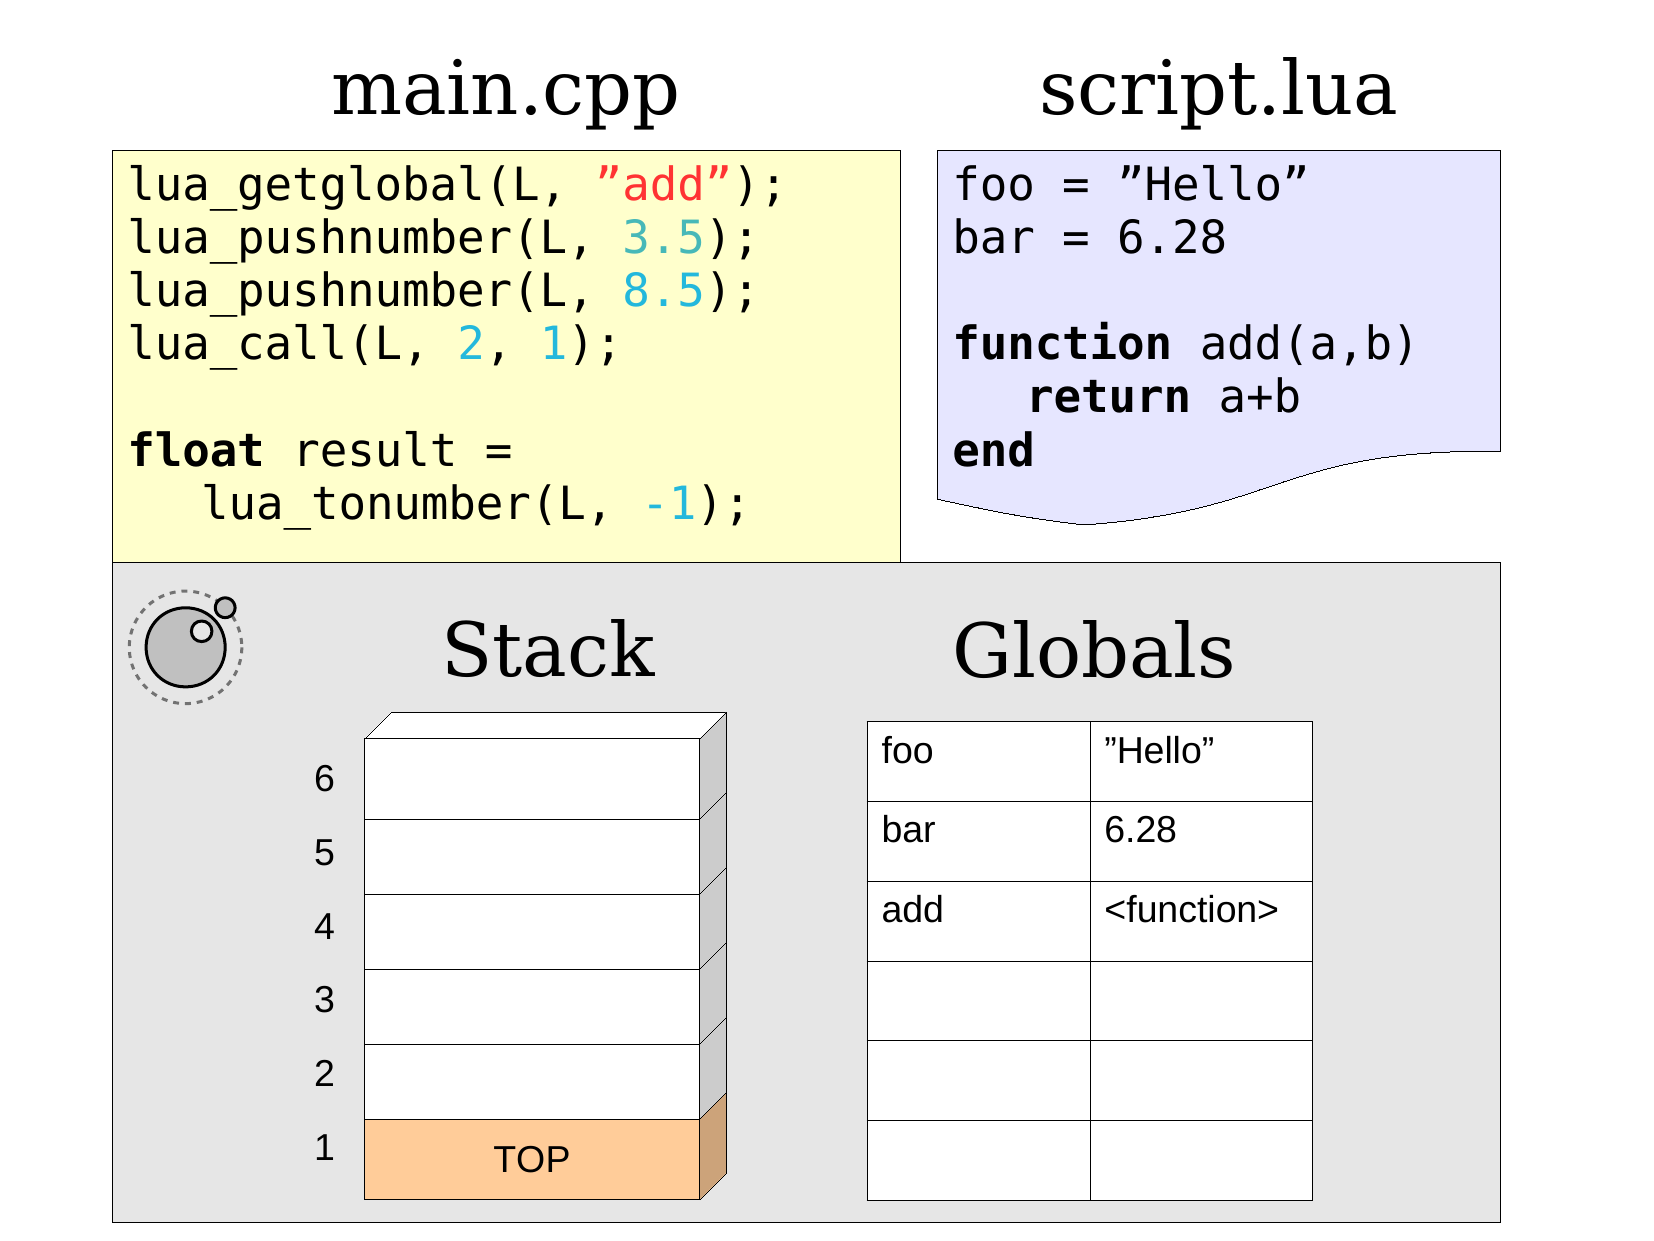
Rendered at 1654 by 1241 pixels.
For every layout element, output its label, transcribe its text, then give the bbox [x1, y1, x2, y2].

table_header 6 [300, 751, 364, 824]
table_cell [727, 972, 787, 1045]
table_cell [727, 1046, 787, 1118]
text_box [112, 562, 1501, 1223]
table_cell 5 [300, 825, 364, 897]
table_cell 4 [300, 898, 364, 971]
table_header ”Hello” [1091, 722, 1312, 801]
table_header foo [868, 722, 1090, 801]
table_cell add [868, 882, 1090, 961]
text_box script.lua [937, 37, 1501, 140]
text_box foo = ”Hello” bar = 6.28 function add(a,b) return a+b end [937, 150, 1501, 525]
table_cell [1091, 962, 1312, 1040]
text_box Globals [937, 600, 1252, 713]
table_cell [709, 1119, 787, 1192]
table_cell [727, 825, 787, 897]
table_cell [868, 962, 1090, 1040]
text_box main.cpp [112, 37, 901, 140]
table_cell [868, 1041, 1090, 1120]
text_box TOP [364, 1120, 699, 1200]
text_box Stack [426, 599, 670, 702]
table_cell 1 [300, 1119, 364, 1192]
table_cell bar [868, 802, 1090, 881]
table_cell 2 [300, 1046, 364, 1118]
table_cell 6.28 [1091, 802, 1312, 881]
table_cell 3 [300, 972, 364, 1045]
table_header [727, 751, 787, 824]
table_cell [868, 1121, 1090, 1200]
table_cell [1091, 1041, 1312, 1120]
text_box lua_getglobal(L, ”add”); lua_pushnumber(L, 3.5); lua_pushnumber(L, 8.5); lua_call(L, 2, 1); float result = lua_tonumber(L, -1); [112, 150, 901, 563]
table_cell [727, 898, 787, 971]
table_cell <function> [1091, 882, 1312, 961]
table_cell [1091, 1121, 1312, 1200]
